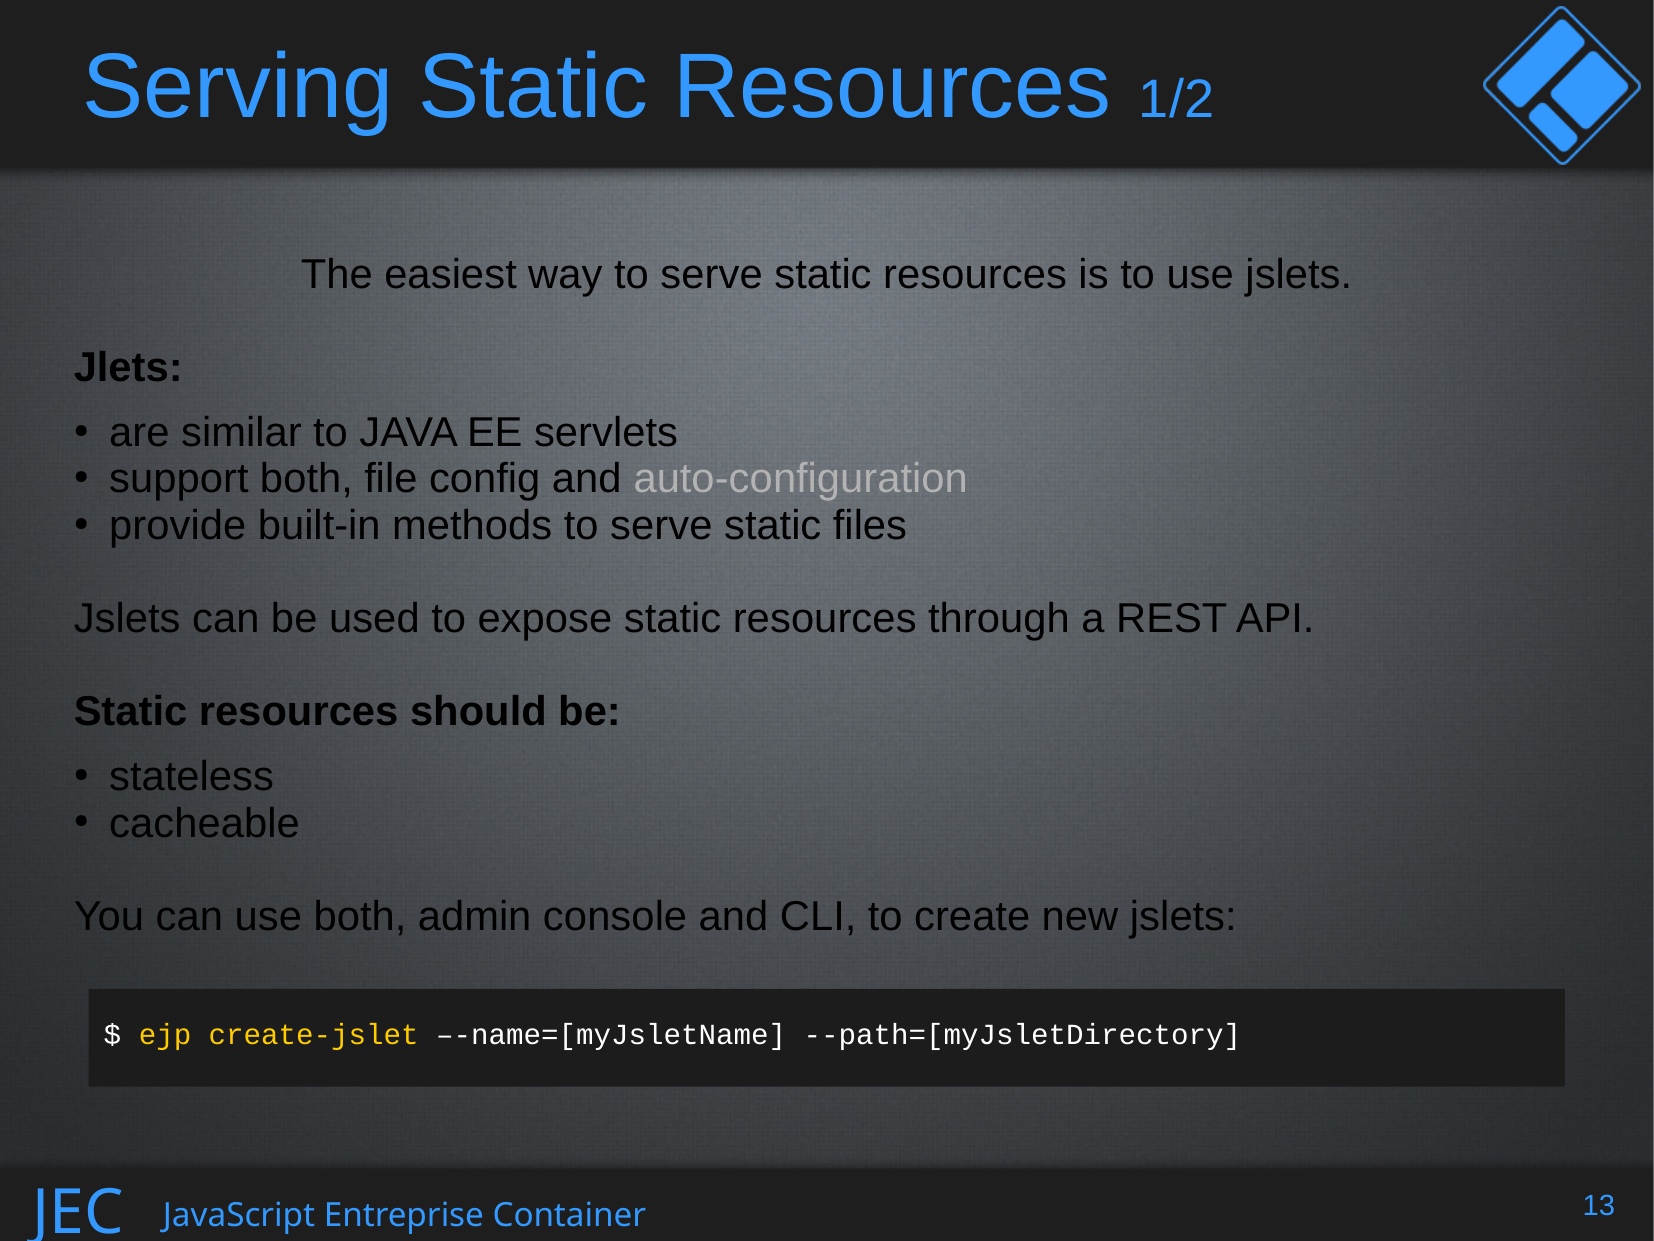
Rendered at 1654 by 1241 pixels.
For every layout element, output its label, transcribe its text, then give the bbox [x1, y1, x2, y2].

text_box JavaScript Entreprise Container [148, 1183, 651, 1241]
title Serving Static Resources 1/2 [82, 23, 1441, 147]
text_box JEC [17, 1159, 149, 1241]
text_box The easiest way to serve static resources is to use jslets. Jlets: are similar to JAVA EE servlets support both, file config and auto-configuration provide built-in methods to serve static files Jslets can be used to expose static resources through a REST API. Static resources should be: stateless cacheable You can use both, admin console and CLI, to create new jslets: [59, 243, 1595, 954]
text_box 13 [744, 1181, 1630, 1229]
text_box $ ejp create-jslet –-name=[myJsletName] --path=[myJsletDirectory] [88, 988, 1565, 1087]
picture [0, 0, 1654, 1241]
